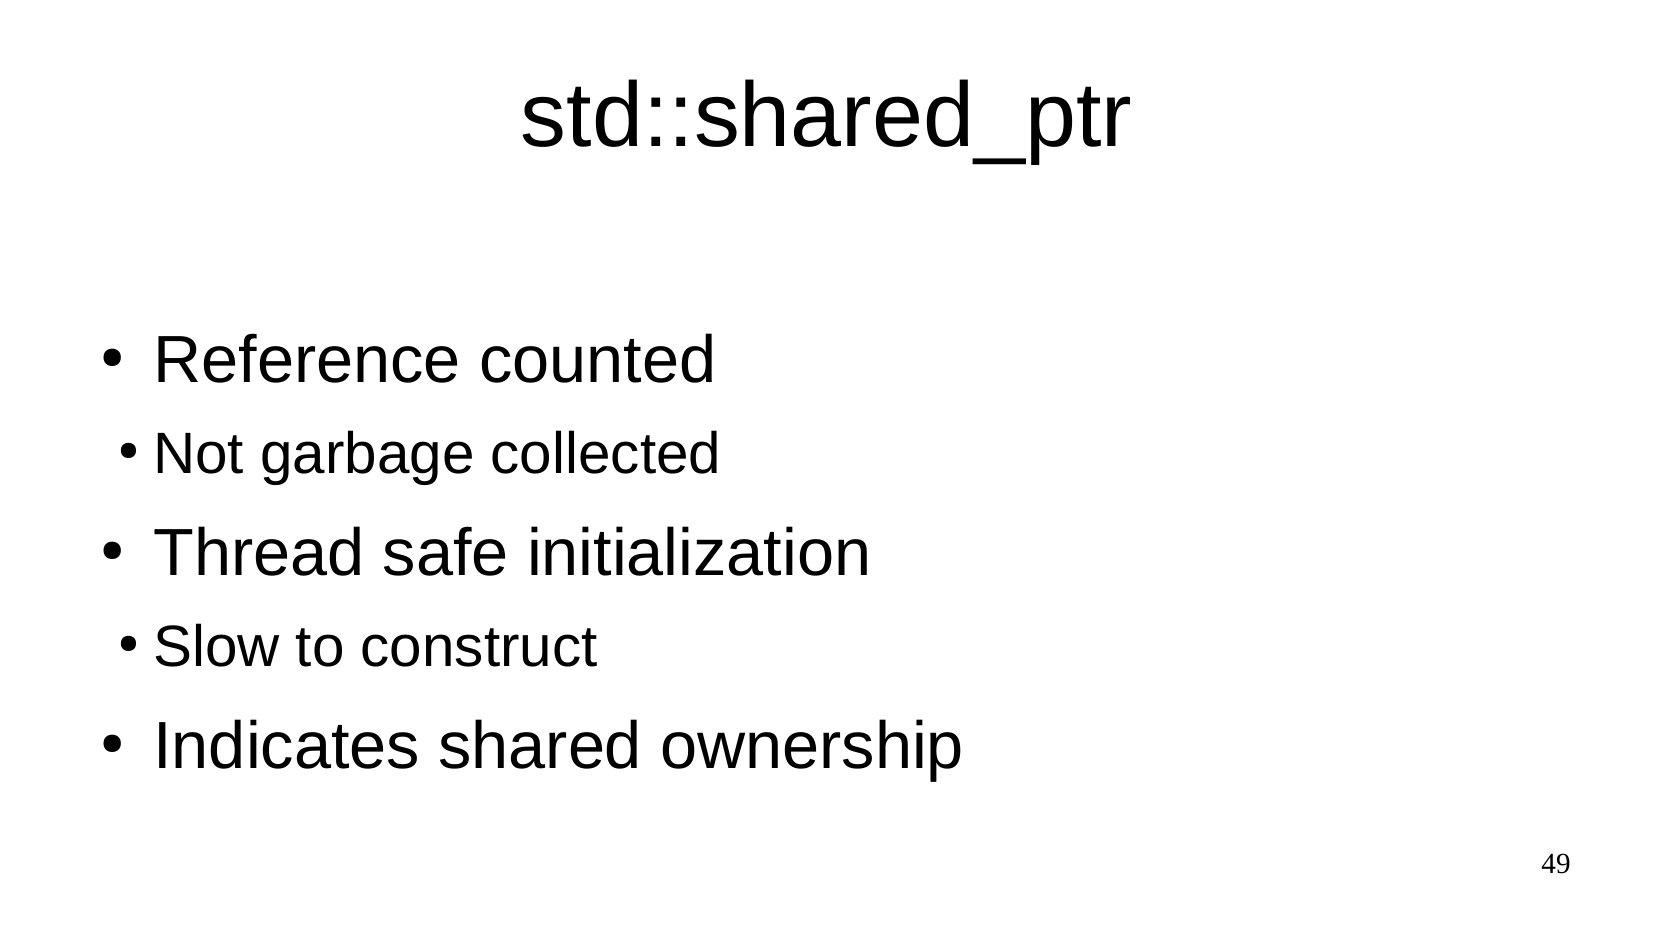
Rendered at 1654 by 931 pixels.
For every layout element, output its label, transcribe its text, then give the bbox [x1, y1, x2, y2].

title std::shared_ptr [82, 37, 1571, 193]
list Reference counted Not garbage collected Thread safe initialization Slow to construct Indicates shared ownership [82, 217, 1571, 758]
